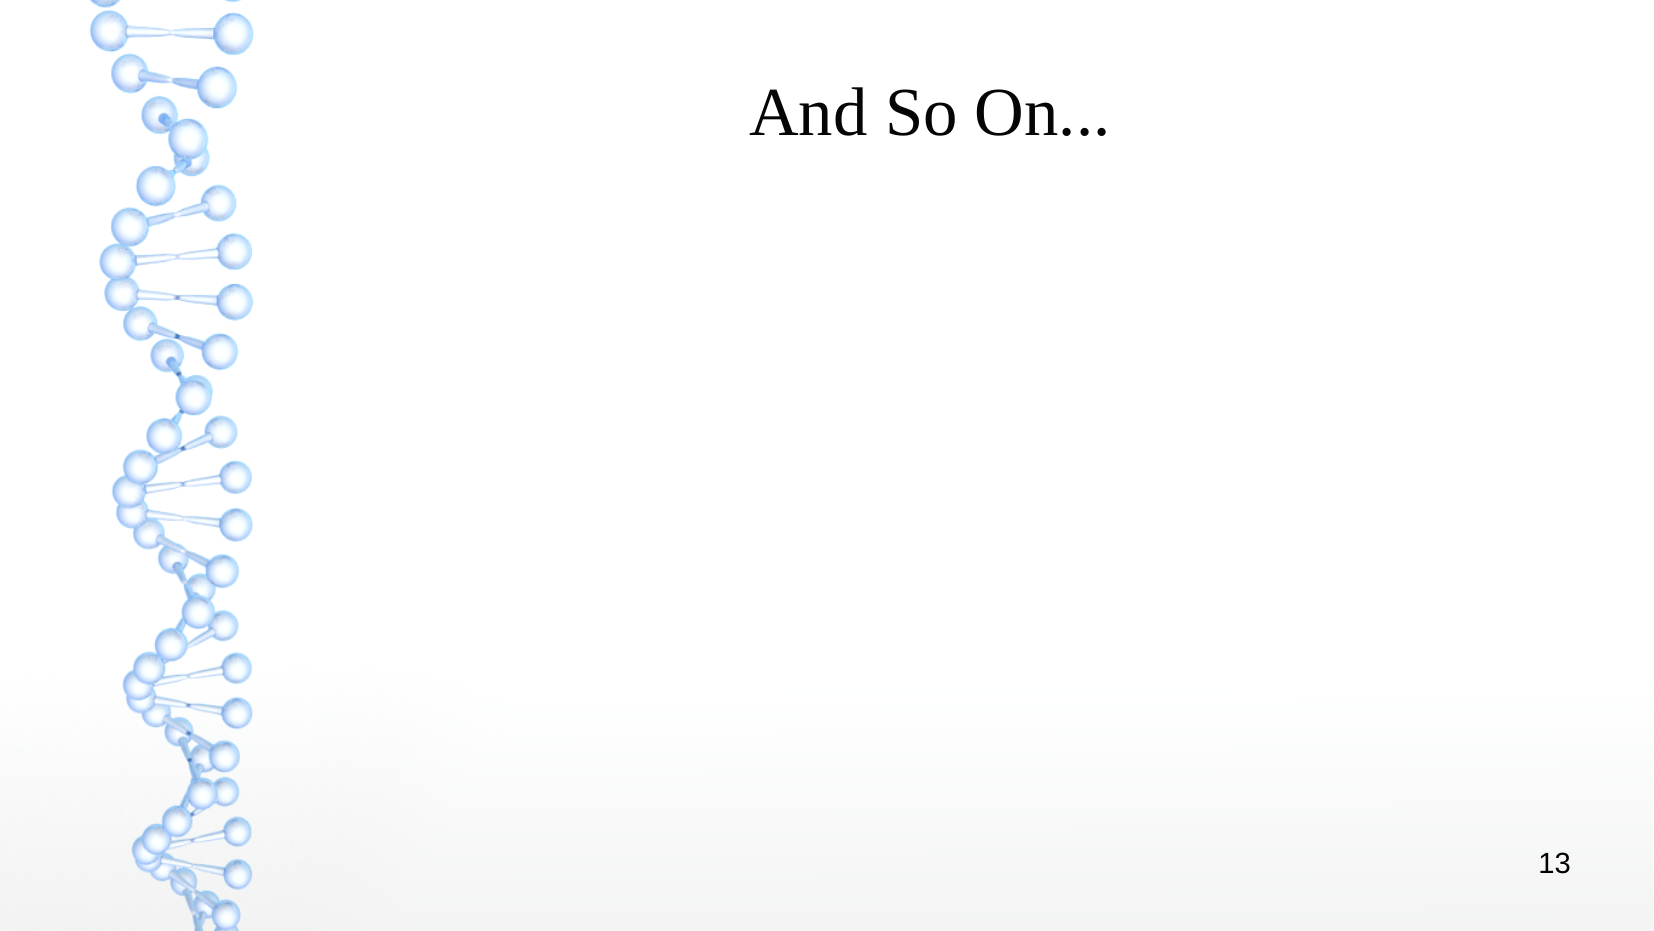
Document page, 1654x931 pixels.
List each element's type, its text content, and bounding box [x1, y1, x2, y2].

title And So On... [265, 35, 1595, 189]
picture [0, 0, 1654, 931]
